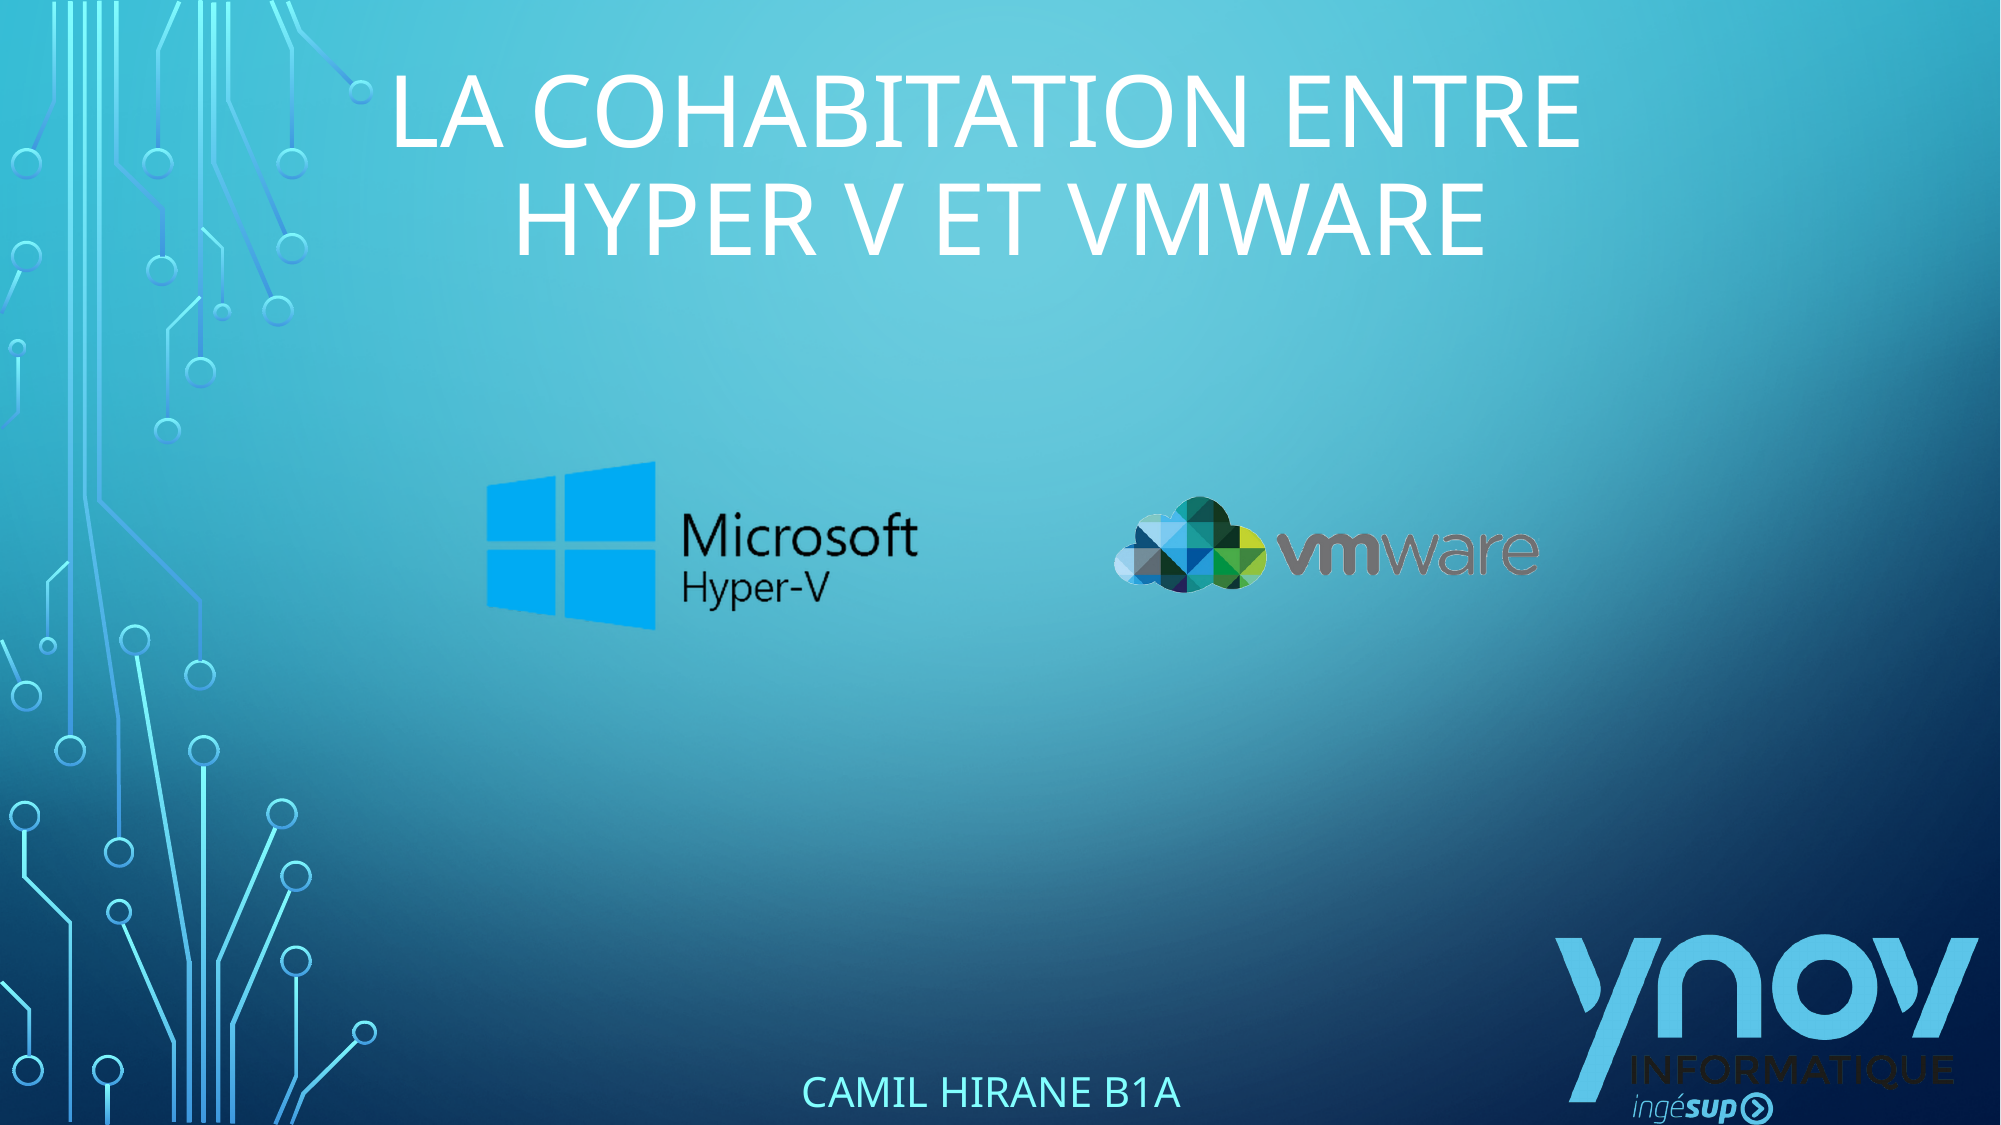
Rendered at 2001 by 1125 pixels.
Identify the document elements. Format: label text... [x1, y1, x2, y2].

subtitle Camil hirane B1A [786, 1047, 1214, 1125]
picture [1555, 934, 1979, 1125]
picture [1046, 442, 1605, 648]
title La cohabitation entre hyper V et VMWare [278, 0, 1722, 285]
picture [474, 442, 954, 648]
